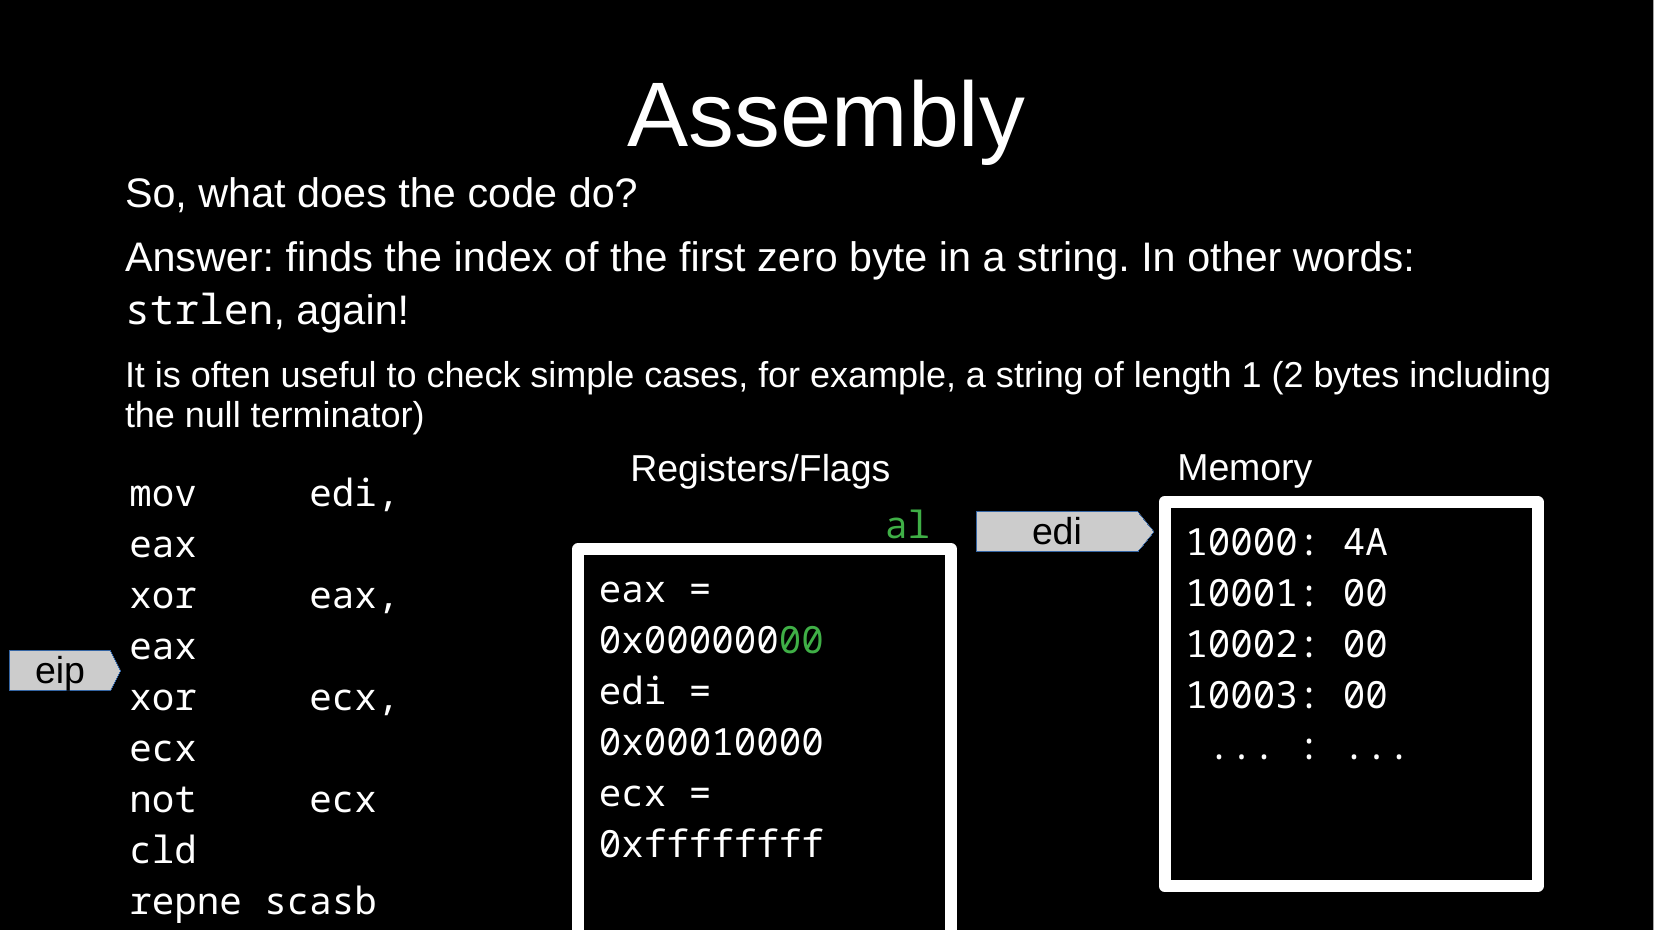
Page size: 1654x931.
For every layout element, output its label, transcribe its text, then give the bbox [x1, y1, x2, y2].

title Assembly [82, 37, 1571, 193]
list So, what does the code do? Answer: finds the index of the first zero byte in a string. In other words: strlen, again! It is often useful to check simple cases, for example, a string of length 1 (2 bytes including the null terminator) [81, 170, 1570, 441]
text_box eip [70, 665, 80, 681]
text_box 10000: 4A 10001: 00 10002: 00 10003: 00 ... : ... [1164, 501, 1538, 792]
text_box Registers/Flags [615, 441, 916, 498]
text_box Memory [1162, 441, 1463, 496]
text_box eip [9, 650, 121, 691]
text_box eax = 0x00000000 edi = 0x00010000 ecx = 0xffffffff DF: 0 ZF: 1 [578, 549, 952, 764]
text_box edi [976, 511, 1154, 552]
text_box al [870, 491, 946, 544]
text_box mov edi, eax xor eax, eax xor ecx, ecx not ecx cld repne scasb inc ecx not ecx mov eax, ecx ... [114, 459, 488, 887]
